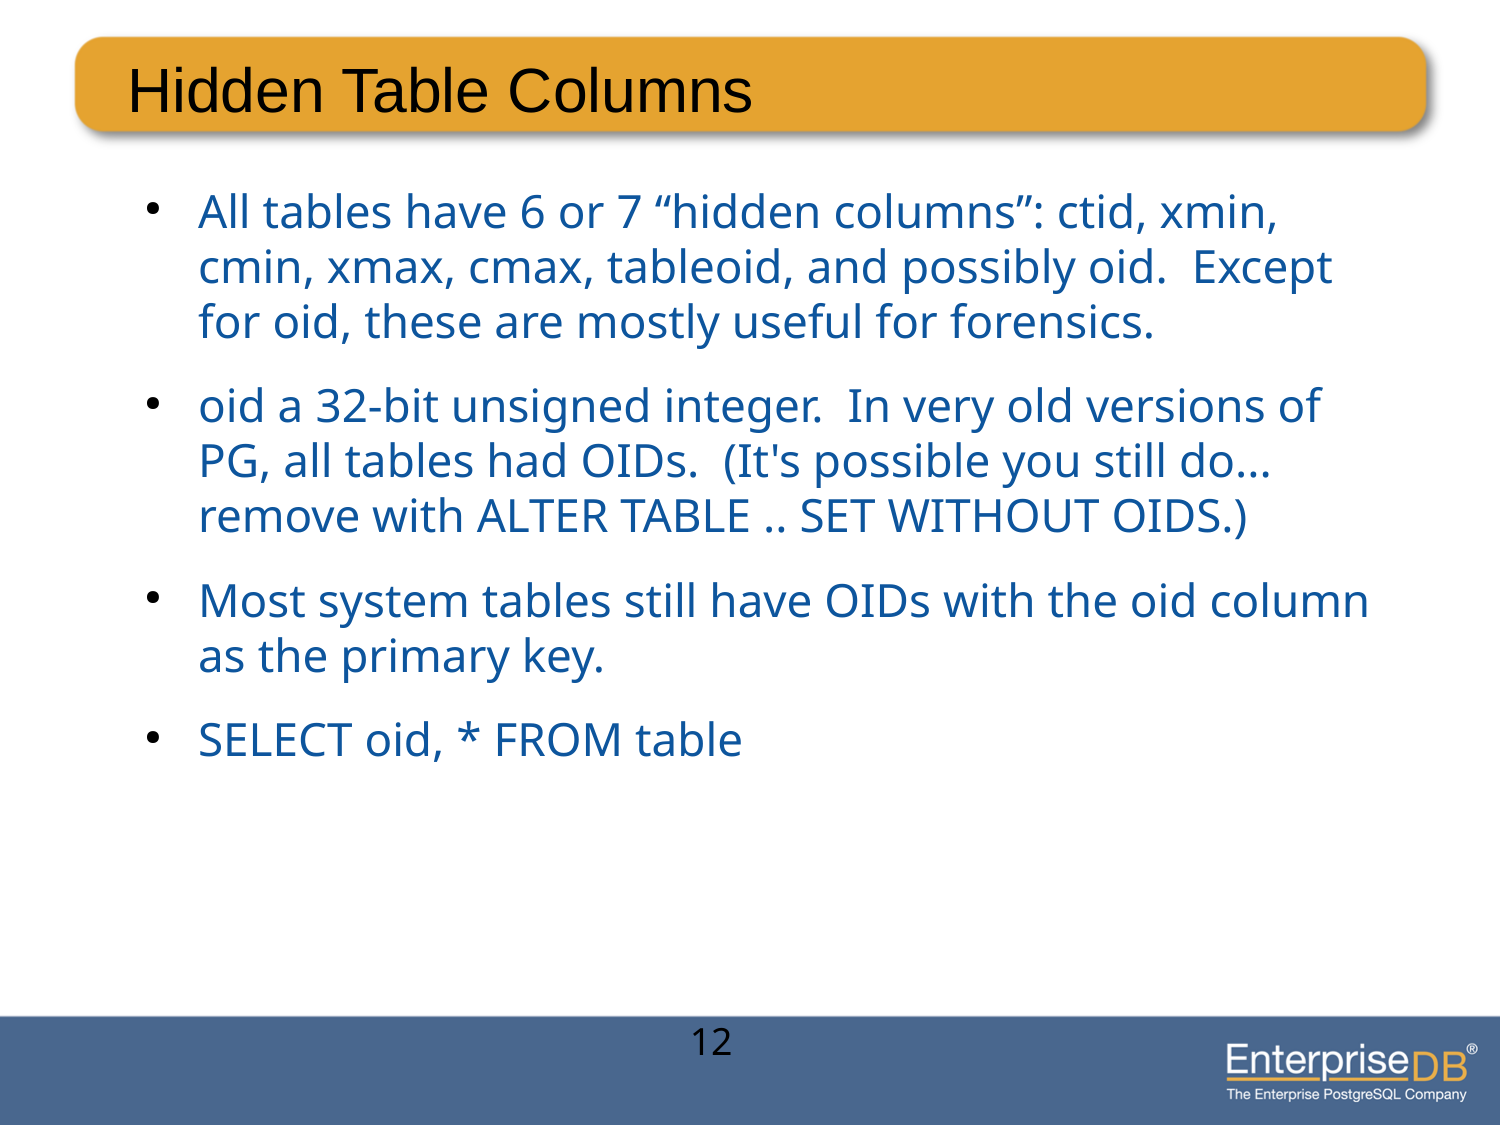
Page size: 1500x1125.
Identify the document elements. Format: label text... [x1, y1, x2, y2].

title Hidden Table Columns [112, 37, 1388, 138]
list All tables have 6 or 7 “hidden columns”: ctid, xmin, cmin, xmax, cmax, tableoid, and possibly oid. Except for oid, these are mostly useful for forensics. oid a 32-bit unsigned integer. In very old versions of PG, all tables had OIDs. (It's possible you still do... remove with ALTER TABLE .. SET WITHOUT OIDS.) Most system tables still have OIDs with the oid column as the primary key. SELECT oid, * FROM table [112, 174, 1388, 963]
picture [0, 0, 1500, 1125]
slide_number <number> [675, 1010, 825, 1125]
